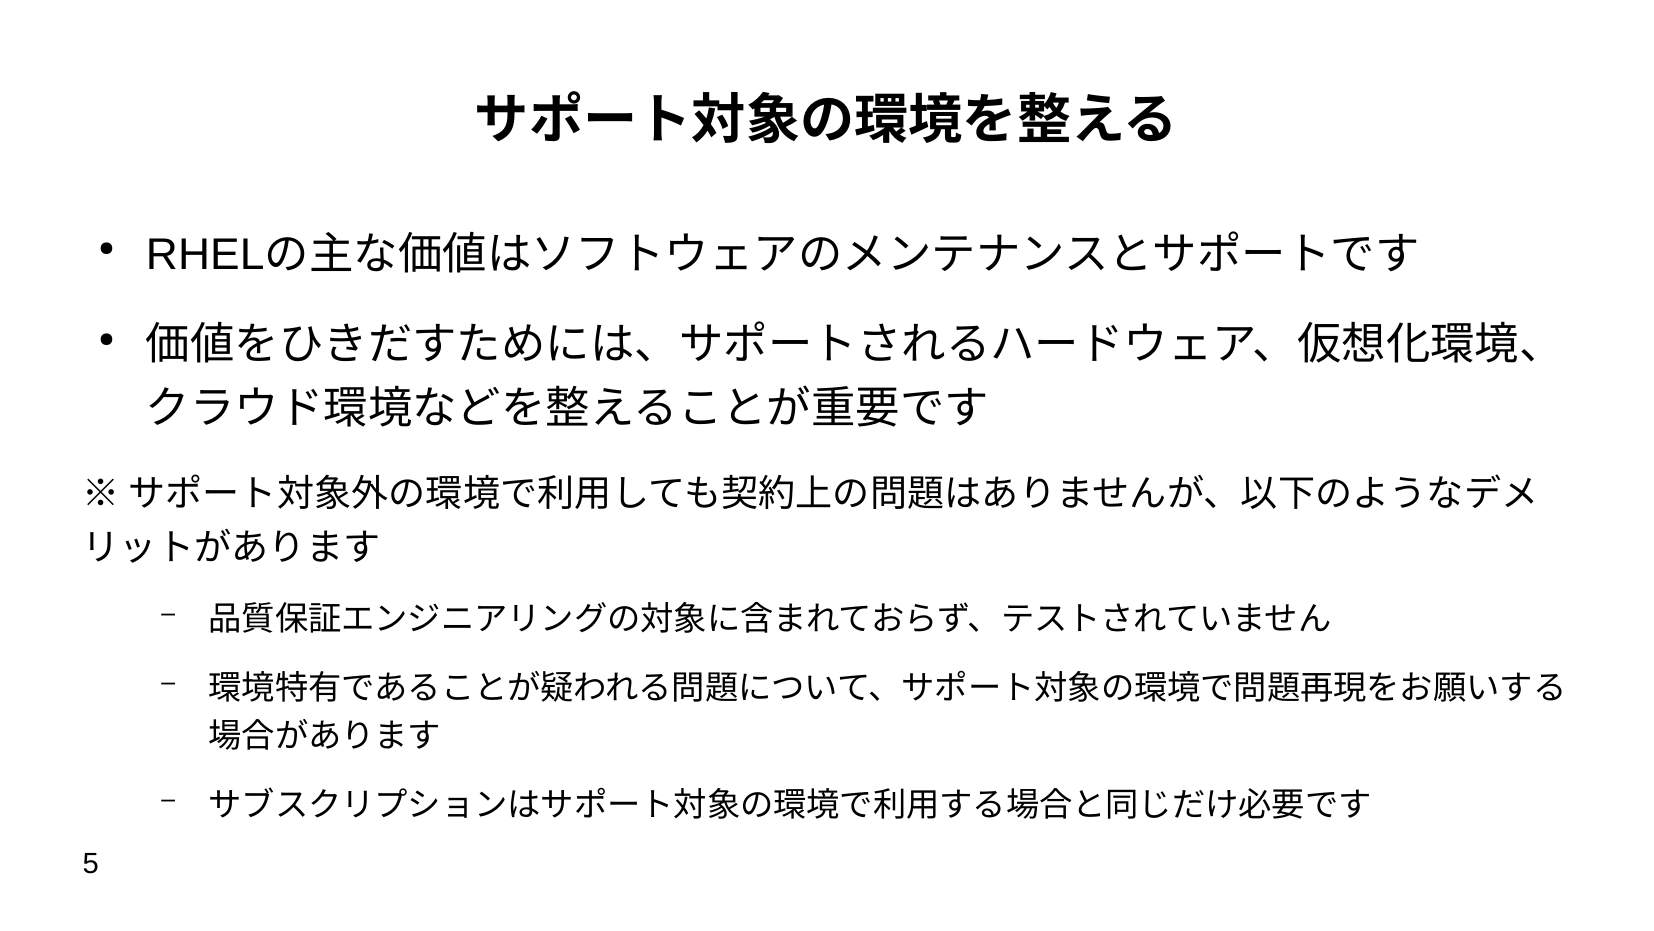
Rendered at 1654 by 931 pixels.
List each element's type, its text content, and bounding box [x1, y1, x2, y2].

list RHELの主な価値はソフトウェアのメンテナンスとサポートです 価値をひきだすためには、サポートされるハードウェア、仮想化環境、クラウド環境などを整えることが重要です ※ サポート対象外の環境で利用しても契約上の問題はありませんが、以下のようなデメリットがあります 品質保証エンジニアリングの対象に含まれておらず、テストされていません 環境特有であることが疑われる問題について、サポート対象の環境で問題再現をお願いする場合があります サブスクリプションはサポート対象の環境で利用する場合と同じだけ必要です [82, 217, 1580, 827]
title サポート対象の環境を整える [82, 37, 1571, 193]
